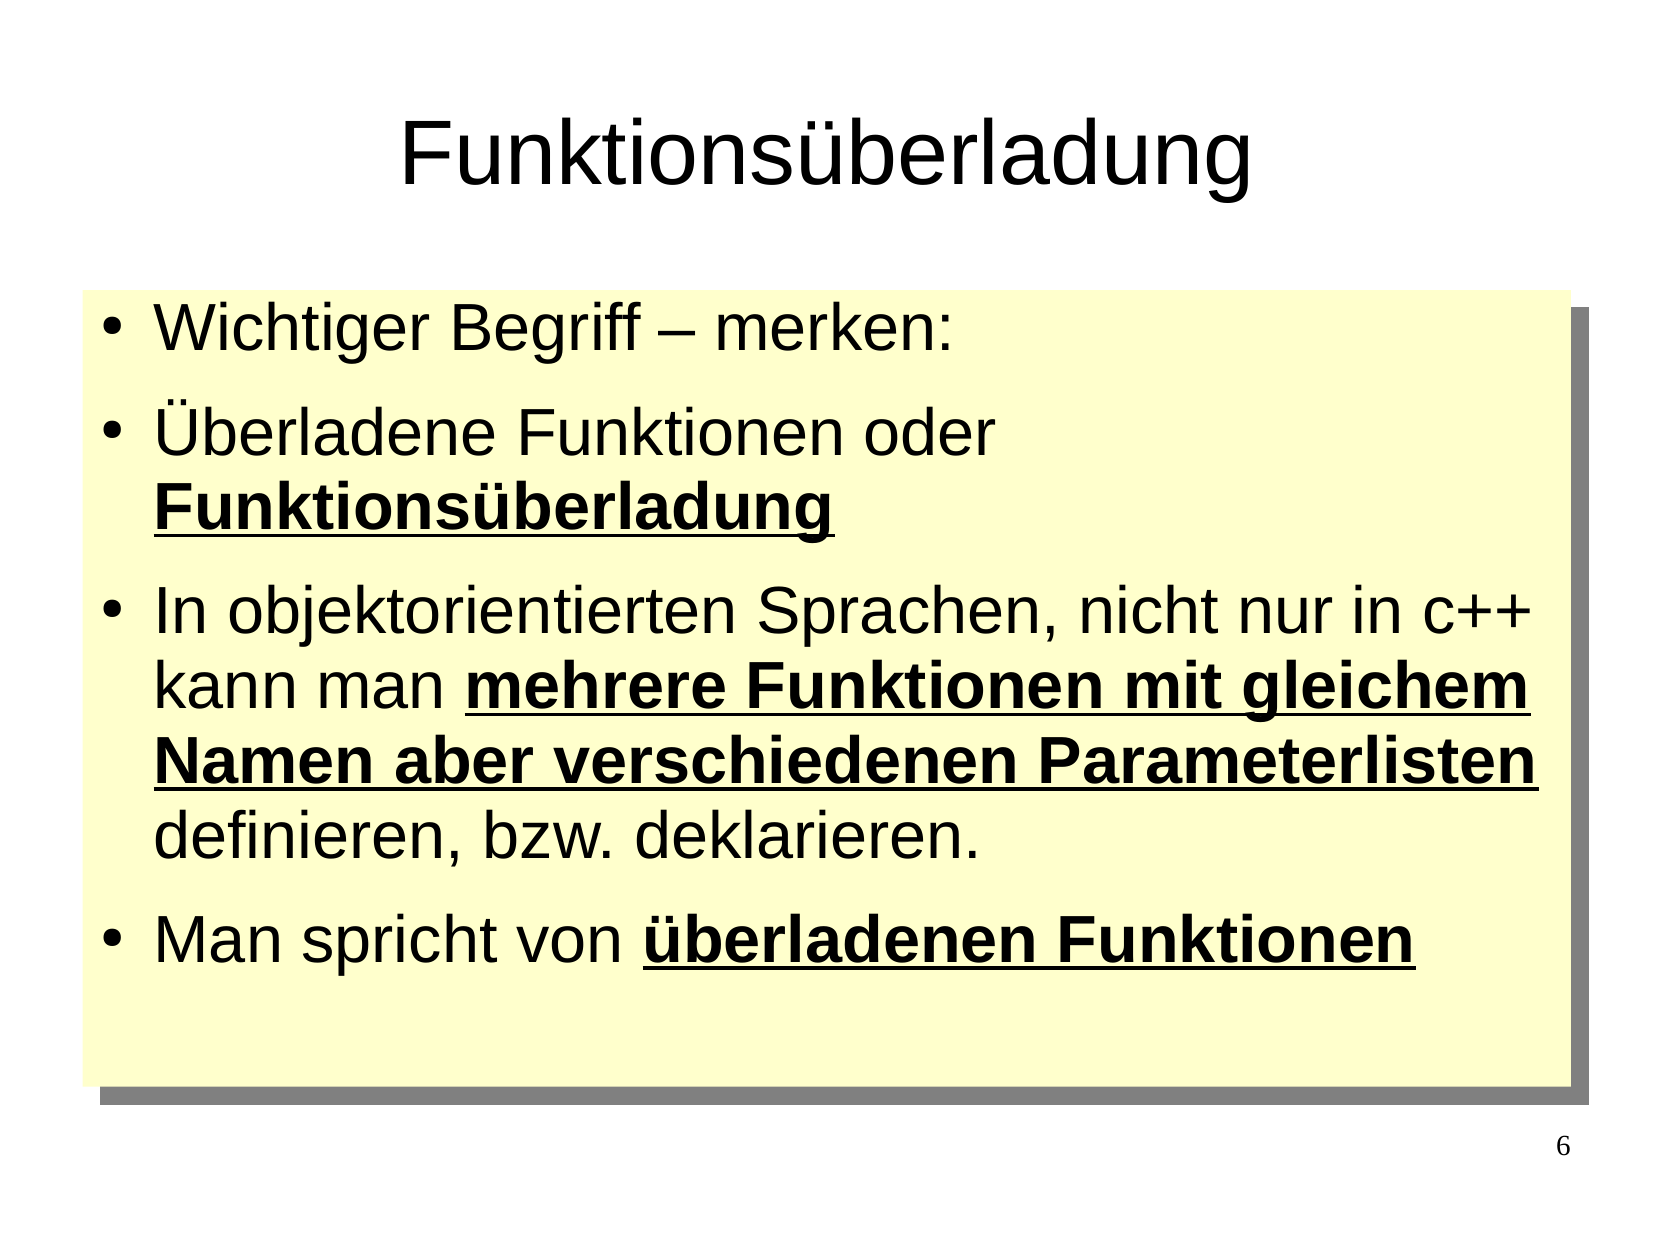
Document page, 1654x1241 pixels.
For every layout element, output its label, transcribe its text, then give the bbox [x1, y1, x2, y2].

list Wichtiger Begriff – merken: Überladene Funktionen oder Funktionsüberladung In objektorientierten Sprachen, nicht nur in c++ kann man mehrere Funktionen mit gleichem Namen aber verschiedenen Parameterlisten definieren, bzw. deklarieren. Man spricht von überladenen Funktionen [82, 290, 1571, 1087]
title Funktionsüberladung [82, 49, 1571, 257]
